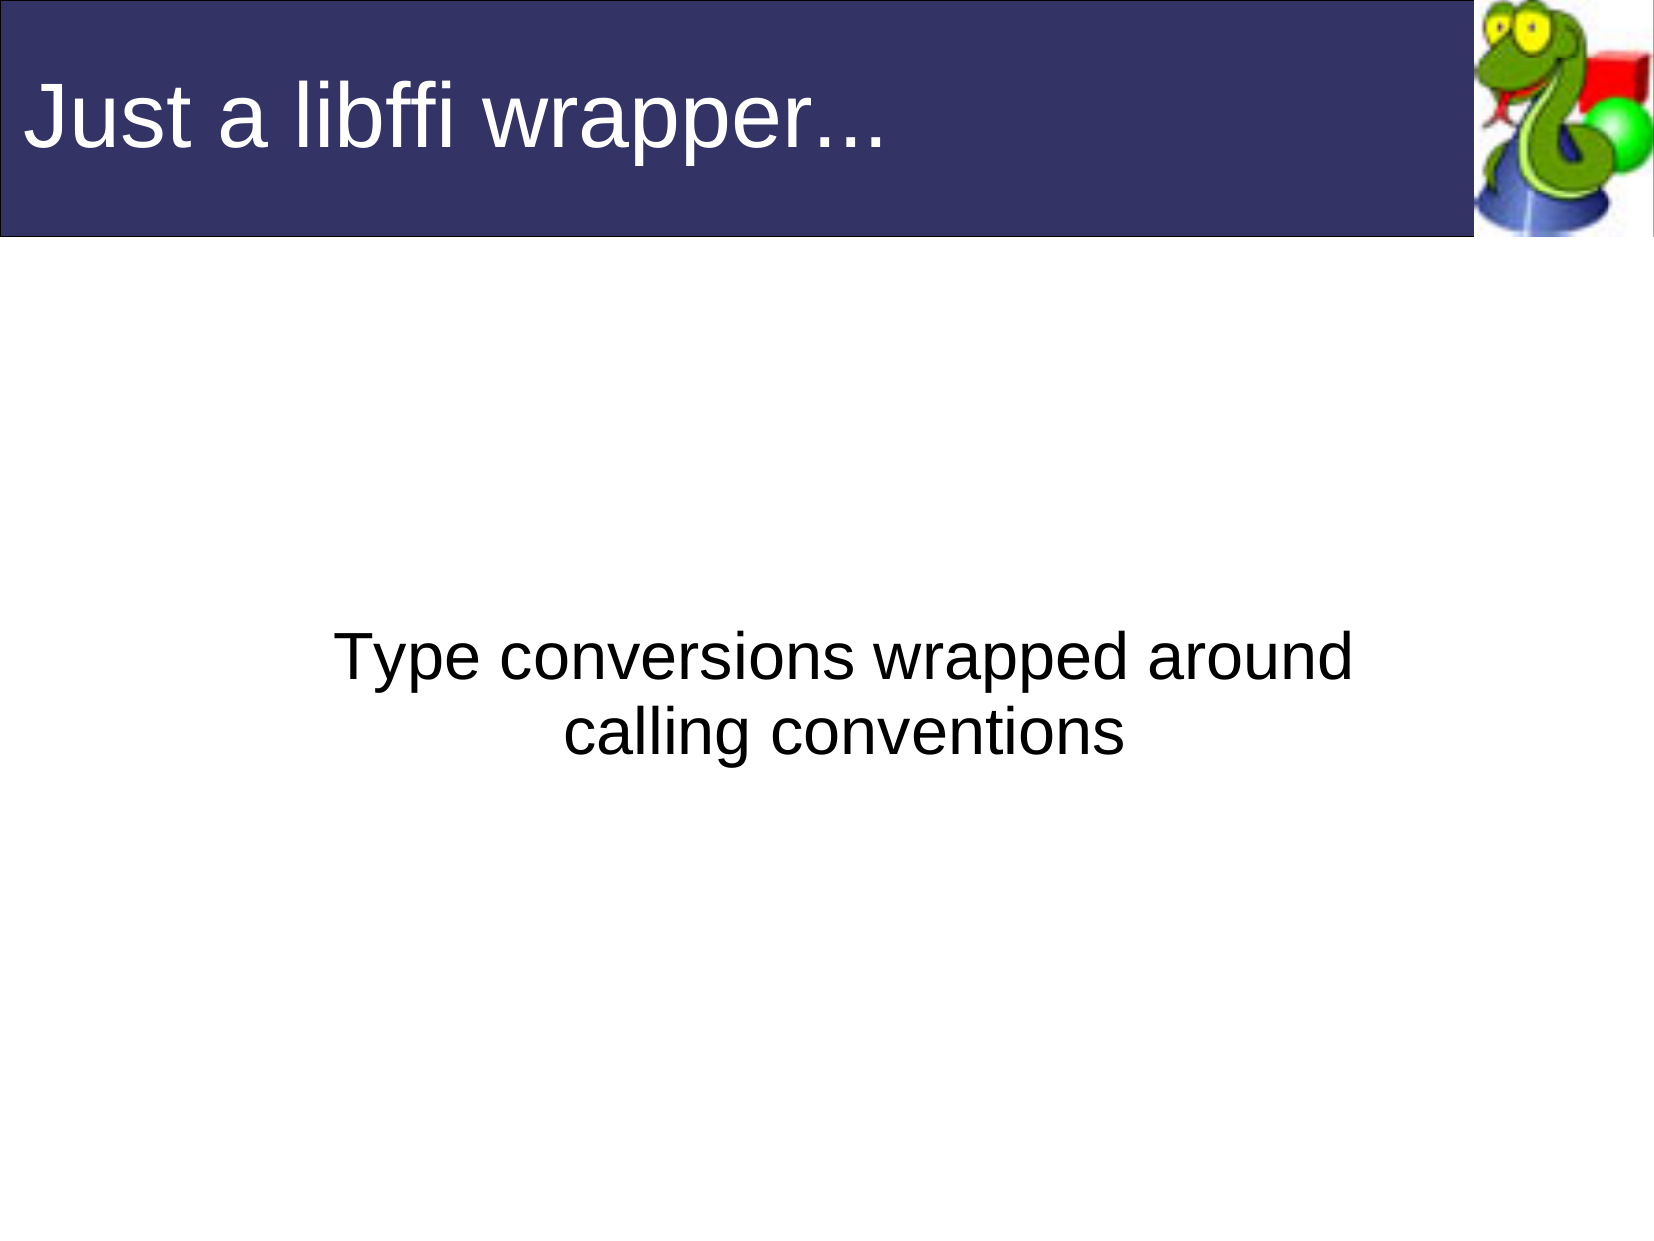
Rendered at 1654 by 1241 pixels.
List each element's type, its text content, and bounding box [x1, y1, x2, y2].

subtitle Type conversions wrapped around calling conventions [88, 450, 1565, 938]
title Just a libffi wrapper... [23, 19, 1477, 212]
picture [1474, 0, 1654, 237]
